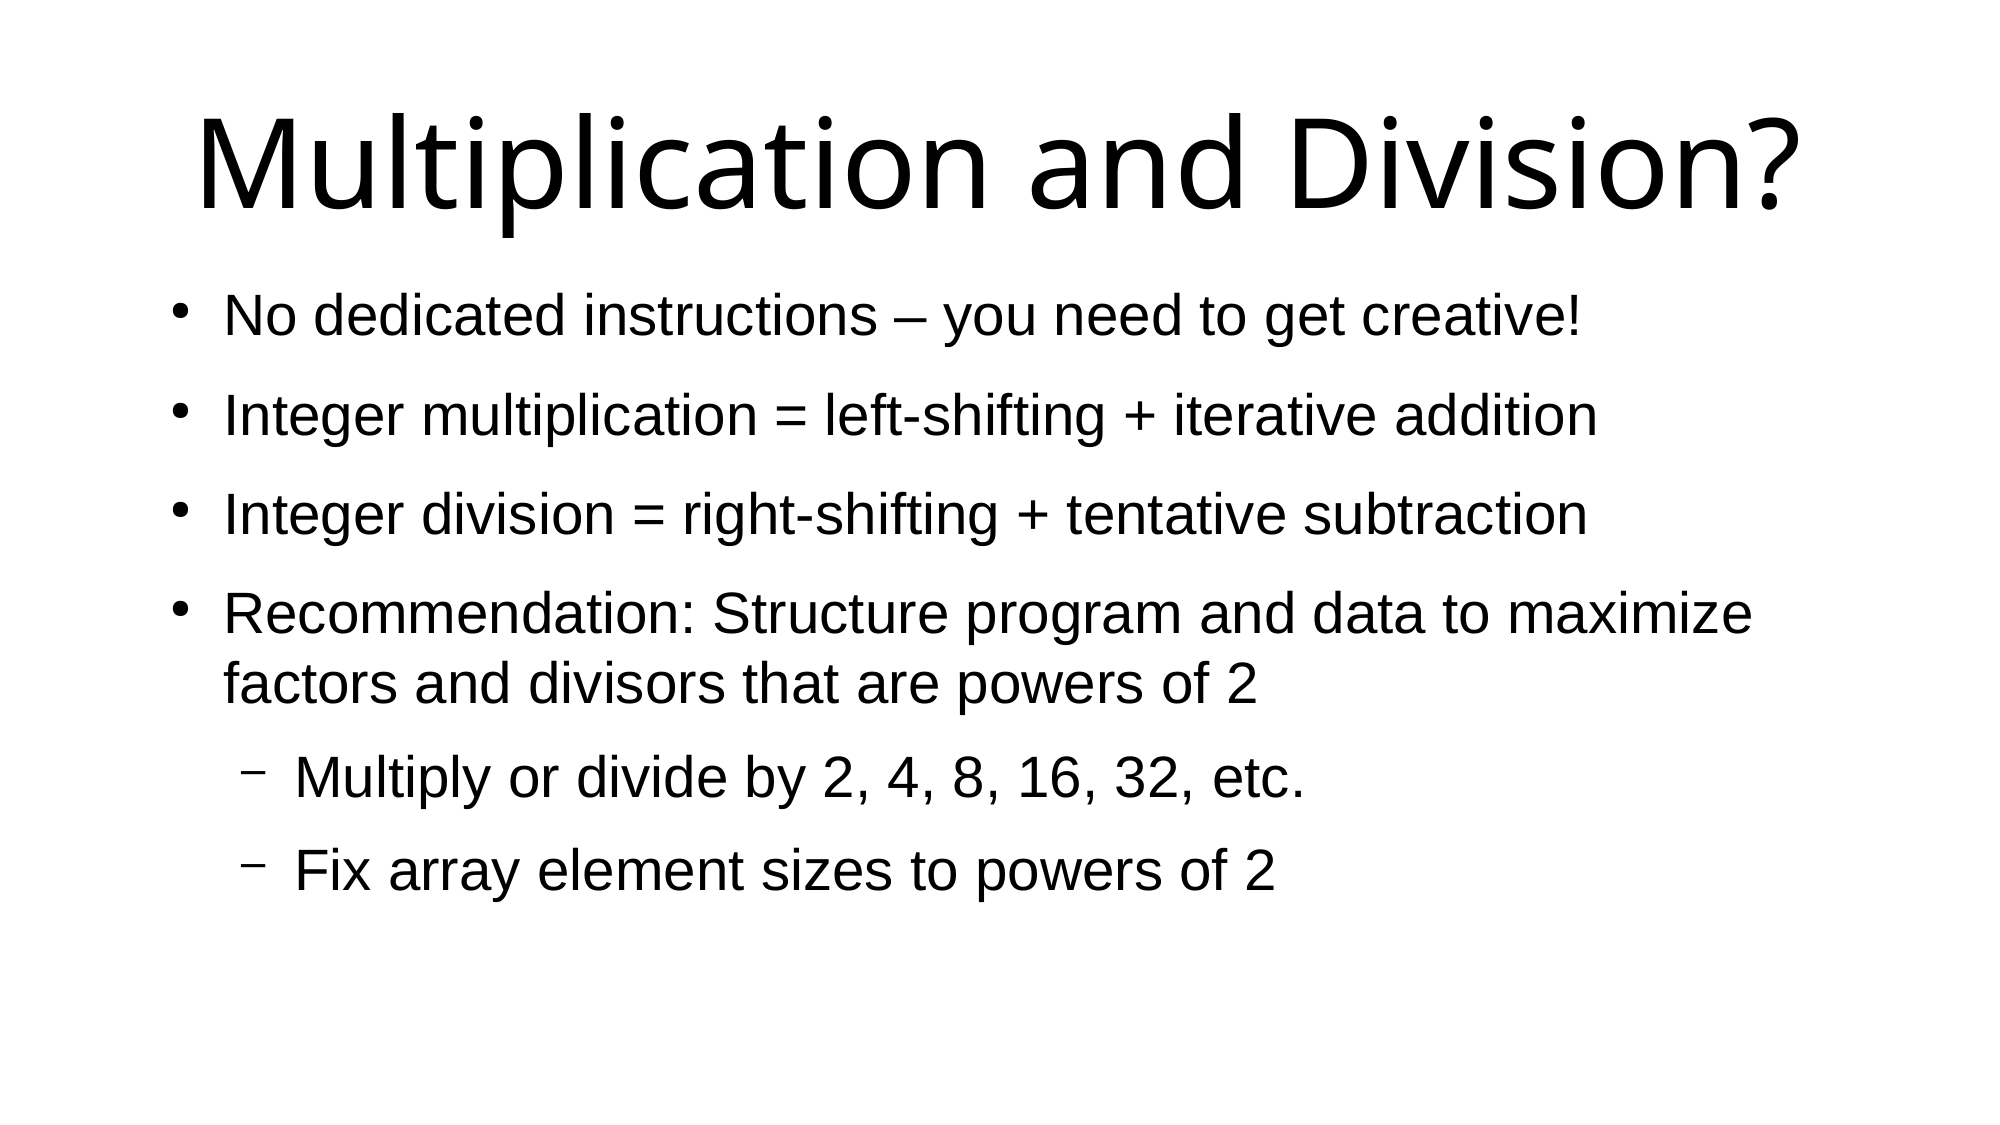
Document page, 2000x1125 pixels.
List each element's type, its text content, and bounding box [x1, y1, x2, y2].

title Multiplication and Division? [30, 59, 1966, 278]
list No dedicated instructions – you need to get creative! Integer multiplication = left-shifting + iterative addition Integer division = right-shifting + tentative subtraction Recommendation: Structure program and data to maximize factors and divisors that are powers of 2 Multiply or divide by 2, 4, 8, 16, 32, etc. Fix array element sizes to powers of 2 [137, 278, 1862, 1021]
